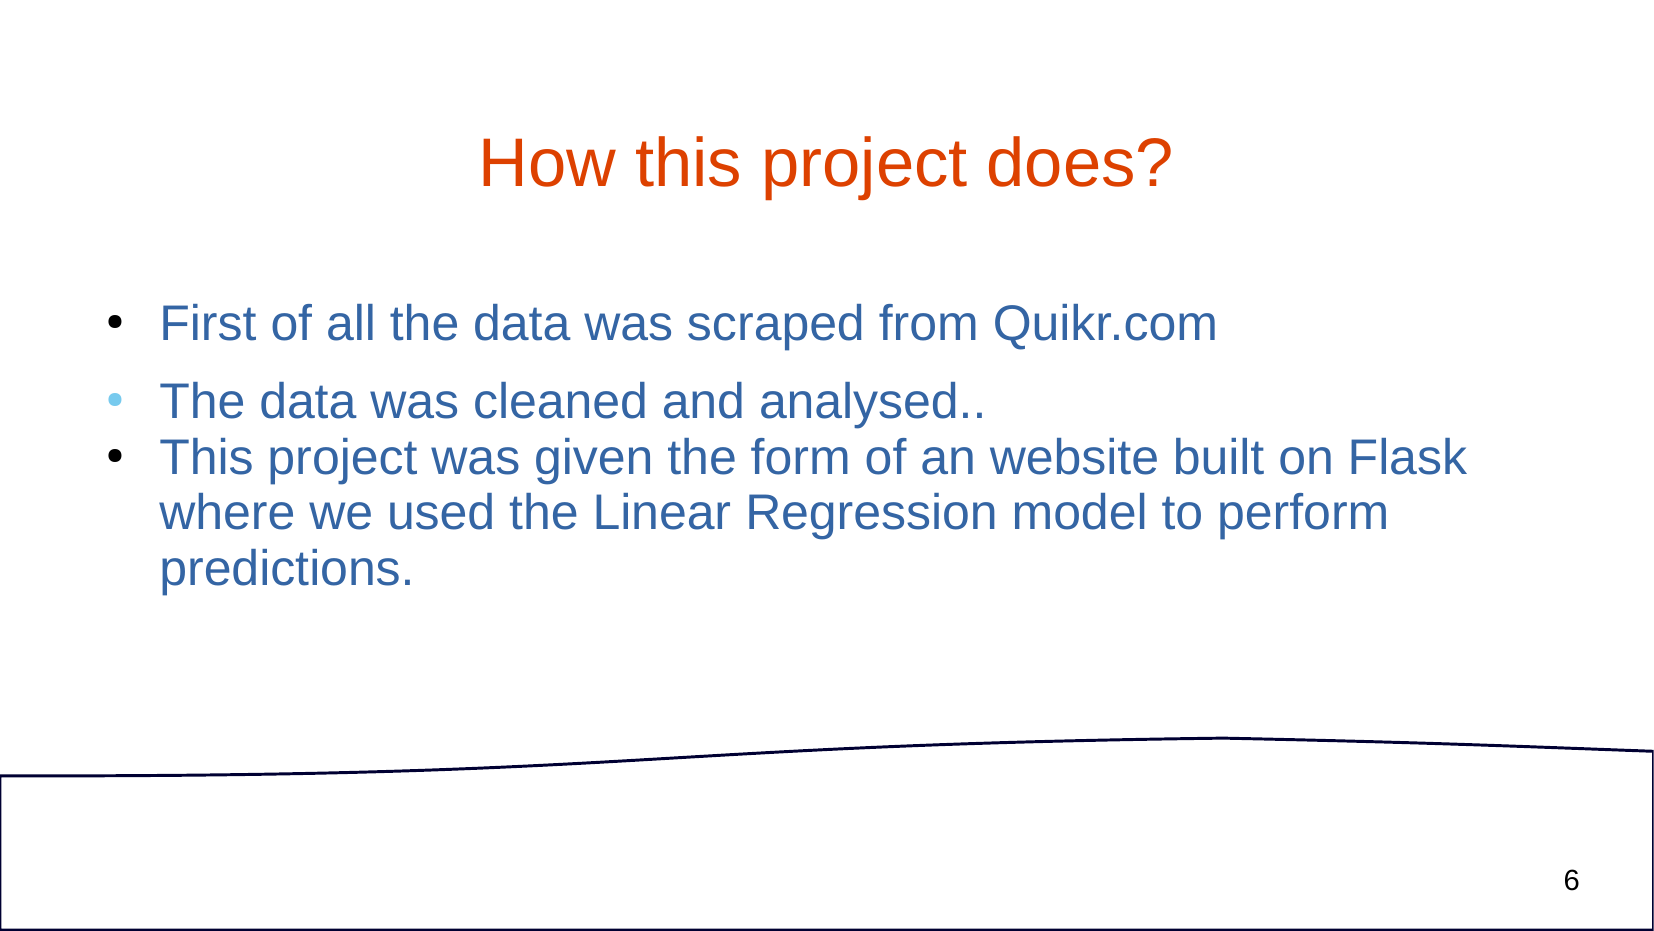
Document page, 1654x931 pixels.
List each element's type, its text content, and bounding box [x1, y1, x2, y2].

list First of all the data was scraped from Quikr.com The data was cleaned and analysed.. This project was given the form of an website built on Flask where we used the Linear Regression model to perform predictions. [88, 295, 1565, 650]
title How this project does? [118, 88, 1536, 237]
